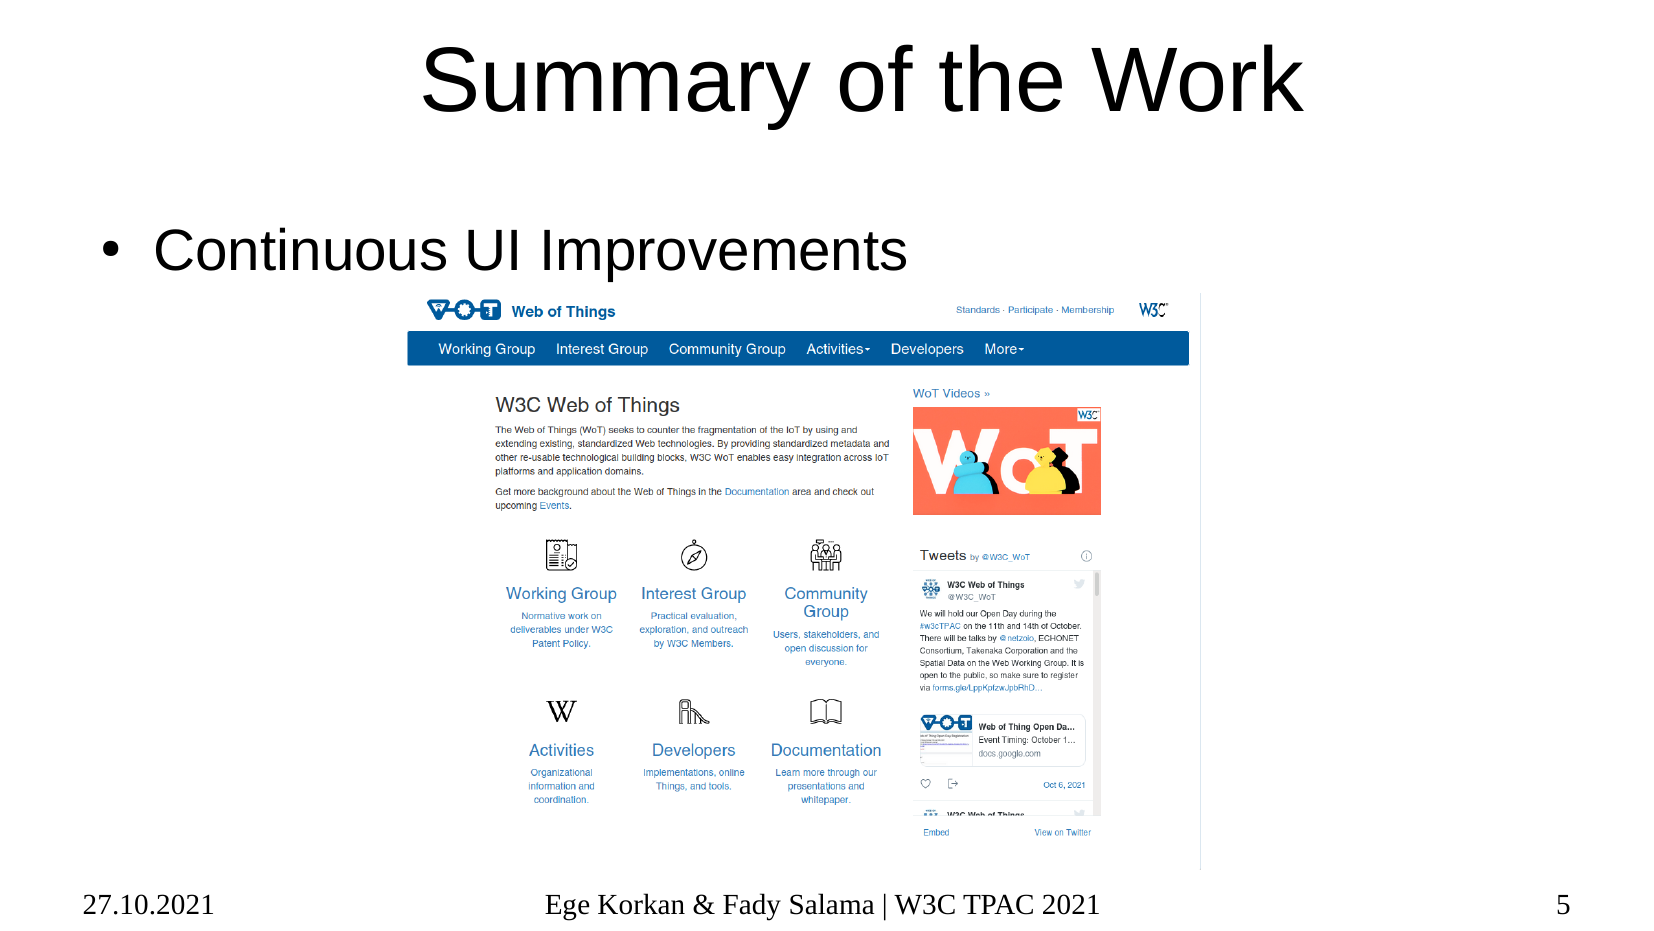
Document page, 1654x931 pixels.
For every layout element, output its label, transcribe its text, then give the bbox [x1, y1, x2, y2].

picture [405, 293, 1201, 870]
list Continuous UI Improvements [82, 217, 1571, 758]
title Summary of the Work [82, 1, 1571, 157]
